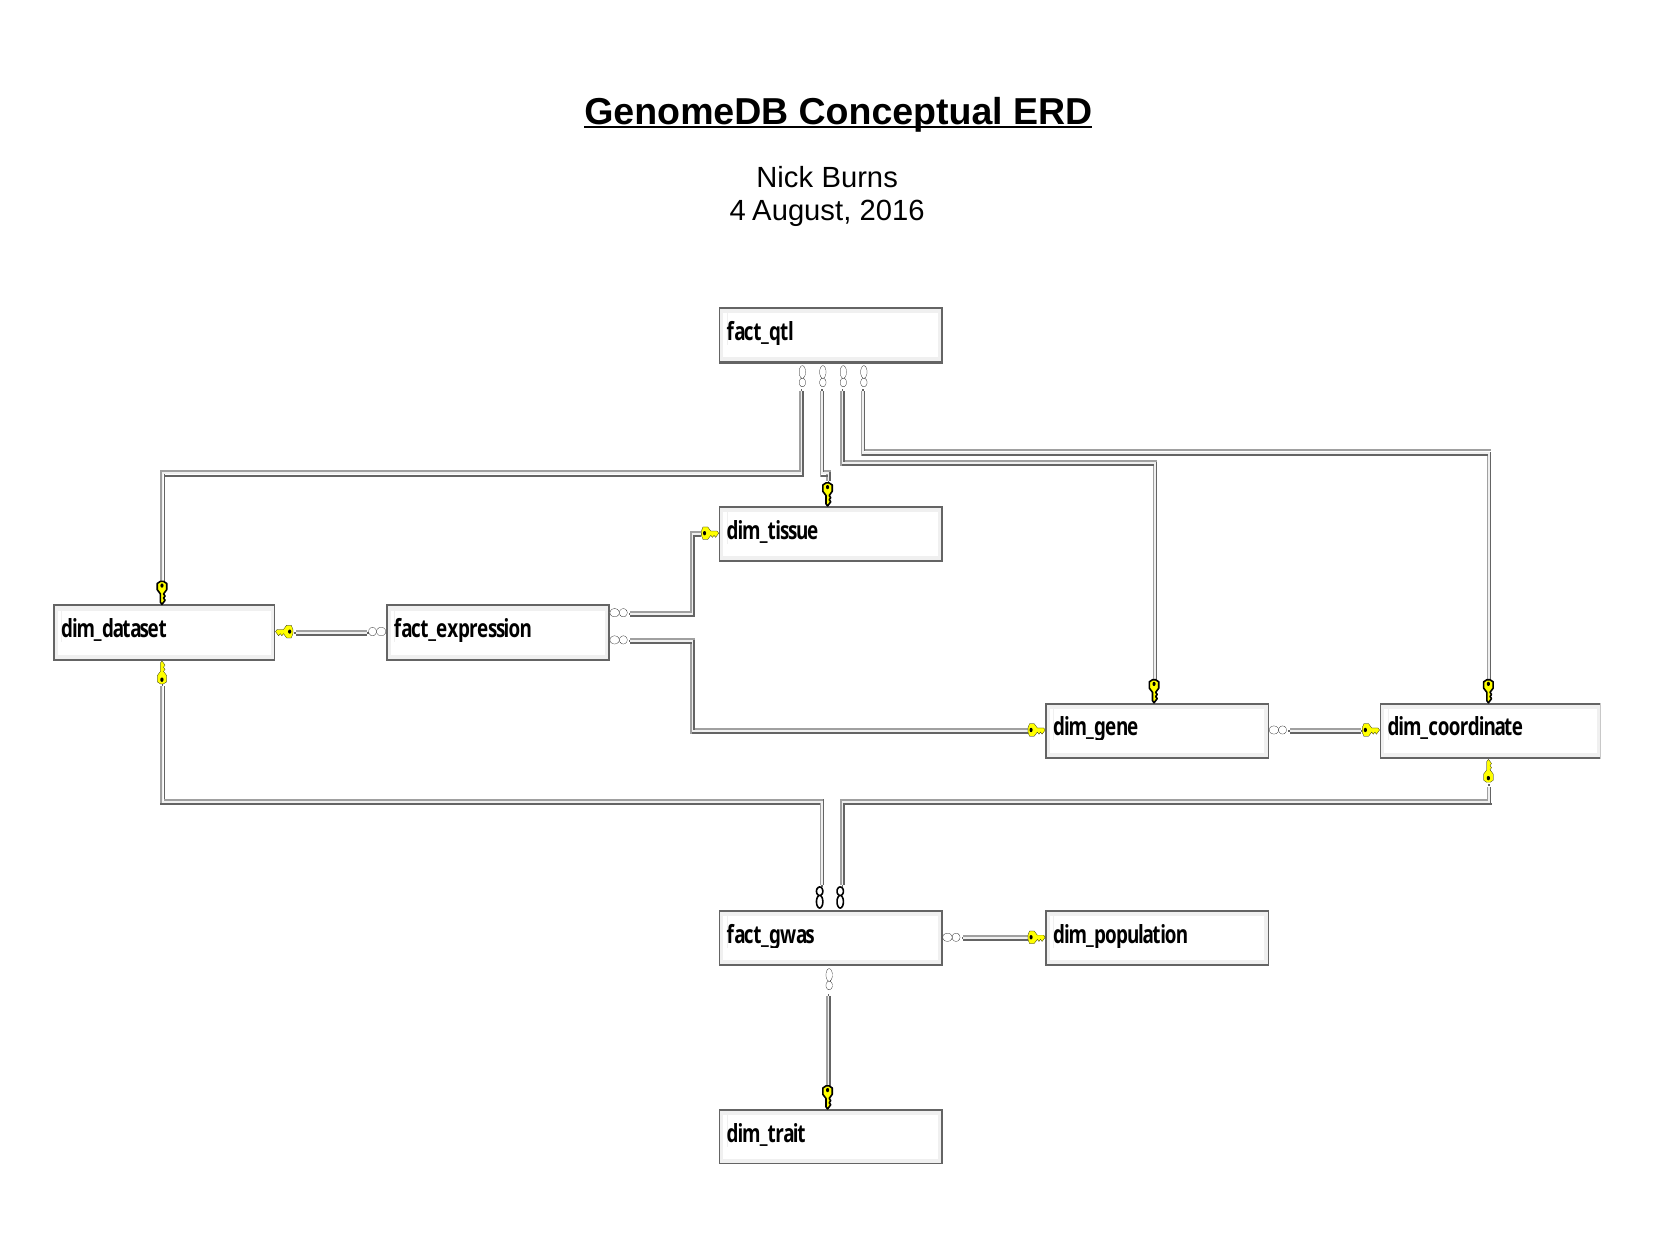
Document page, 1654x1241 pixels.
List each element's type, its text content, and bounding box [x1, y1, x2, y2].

text_box Nick Burns 4 August, 2016 [714, 153, 939, 234]
picture [53, 307, 1601, 1164]
text_box GenomeDB Conceptual ERD [569, 82, 1108, 140]
